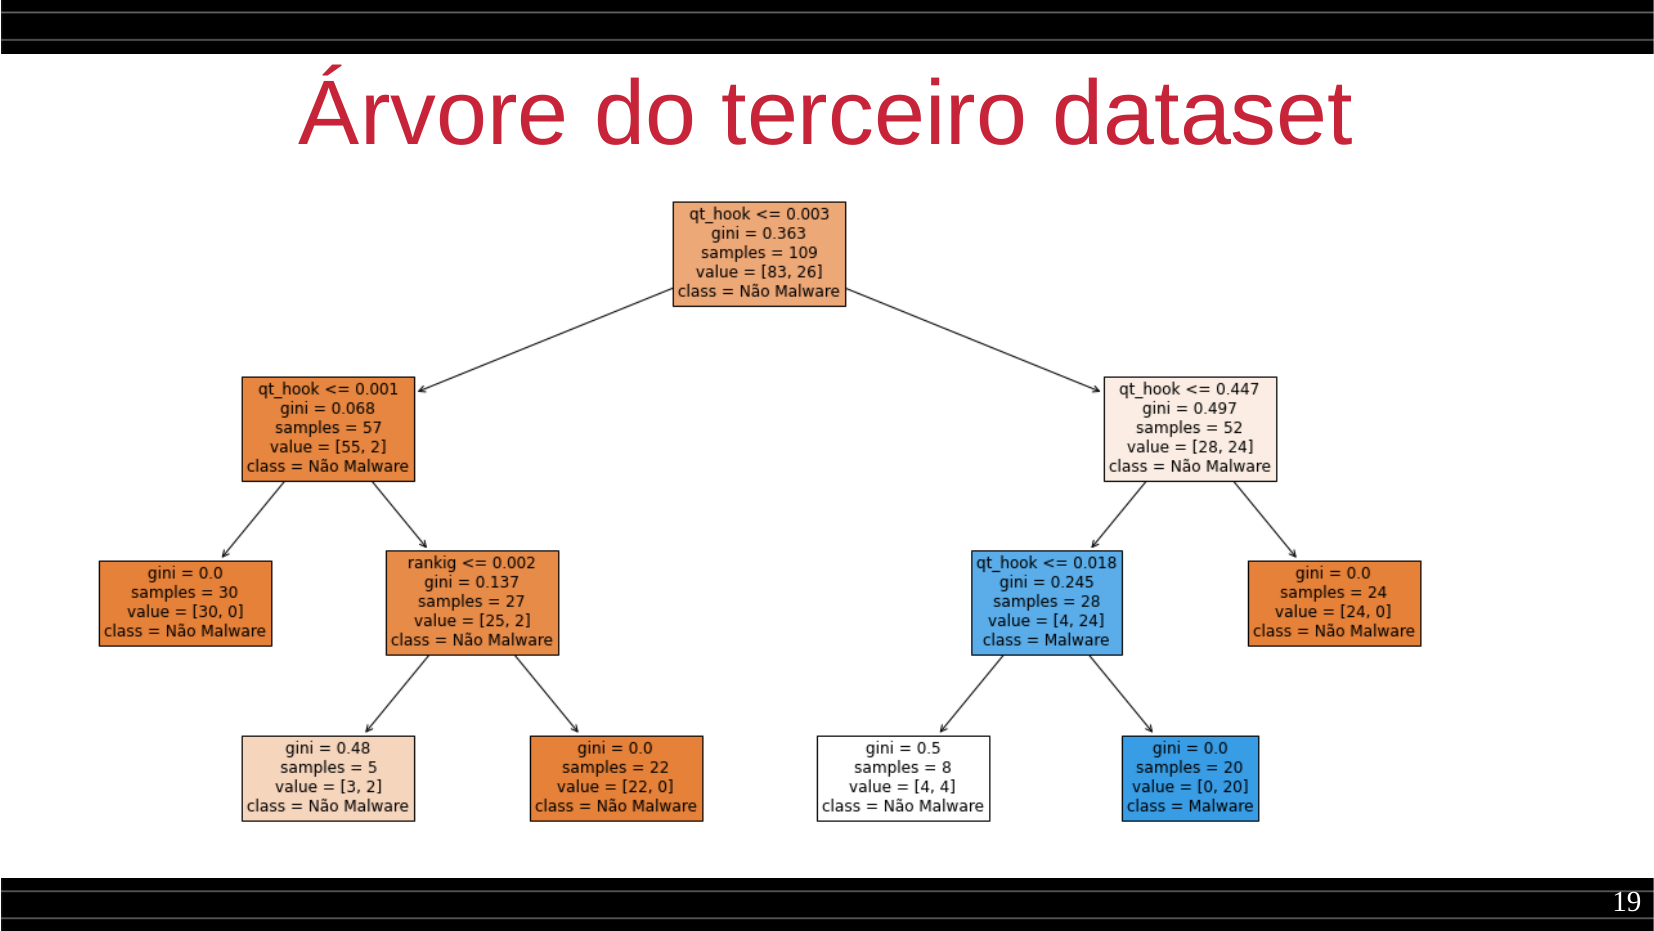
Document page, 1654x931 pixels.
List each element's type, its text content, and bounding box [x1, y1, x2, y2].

picture [1, 0, 1654, 54]
picture [68, 172, 1477, 874]
title Árvore do terceiro dataset [82, 35, 1571, 191]
picture [1, 878, 1654, 931]
